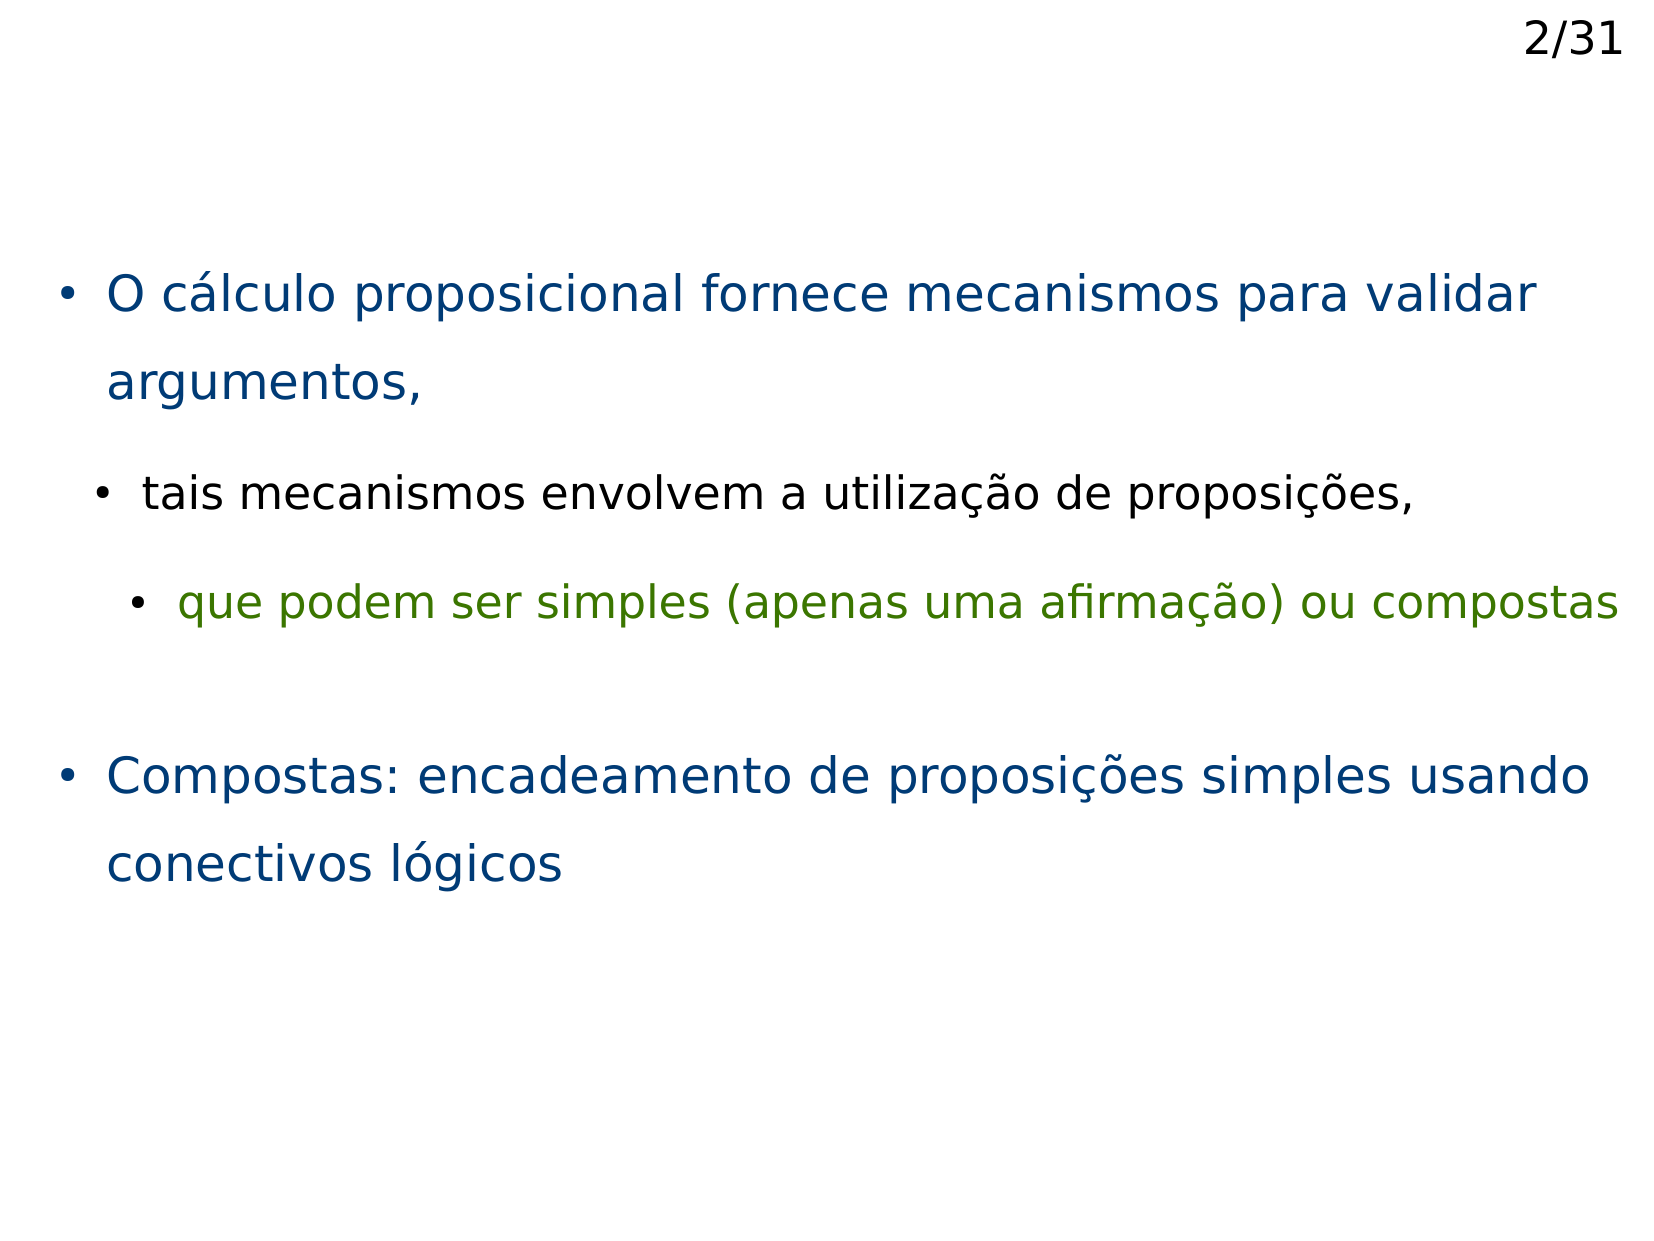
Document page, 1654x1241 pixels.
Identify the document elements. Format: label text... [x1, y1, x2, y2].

list O cálculo proposicional fornece mecanismos para validar argumentos, tais mecanismos envolvem a utilização de proposições, que podem ser simples (apenas uma afirmação) ou compostas Compostas: encadeamento de proposições simples usando conectivos lógicos [59, 206, 1625, 1211]
